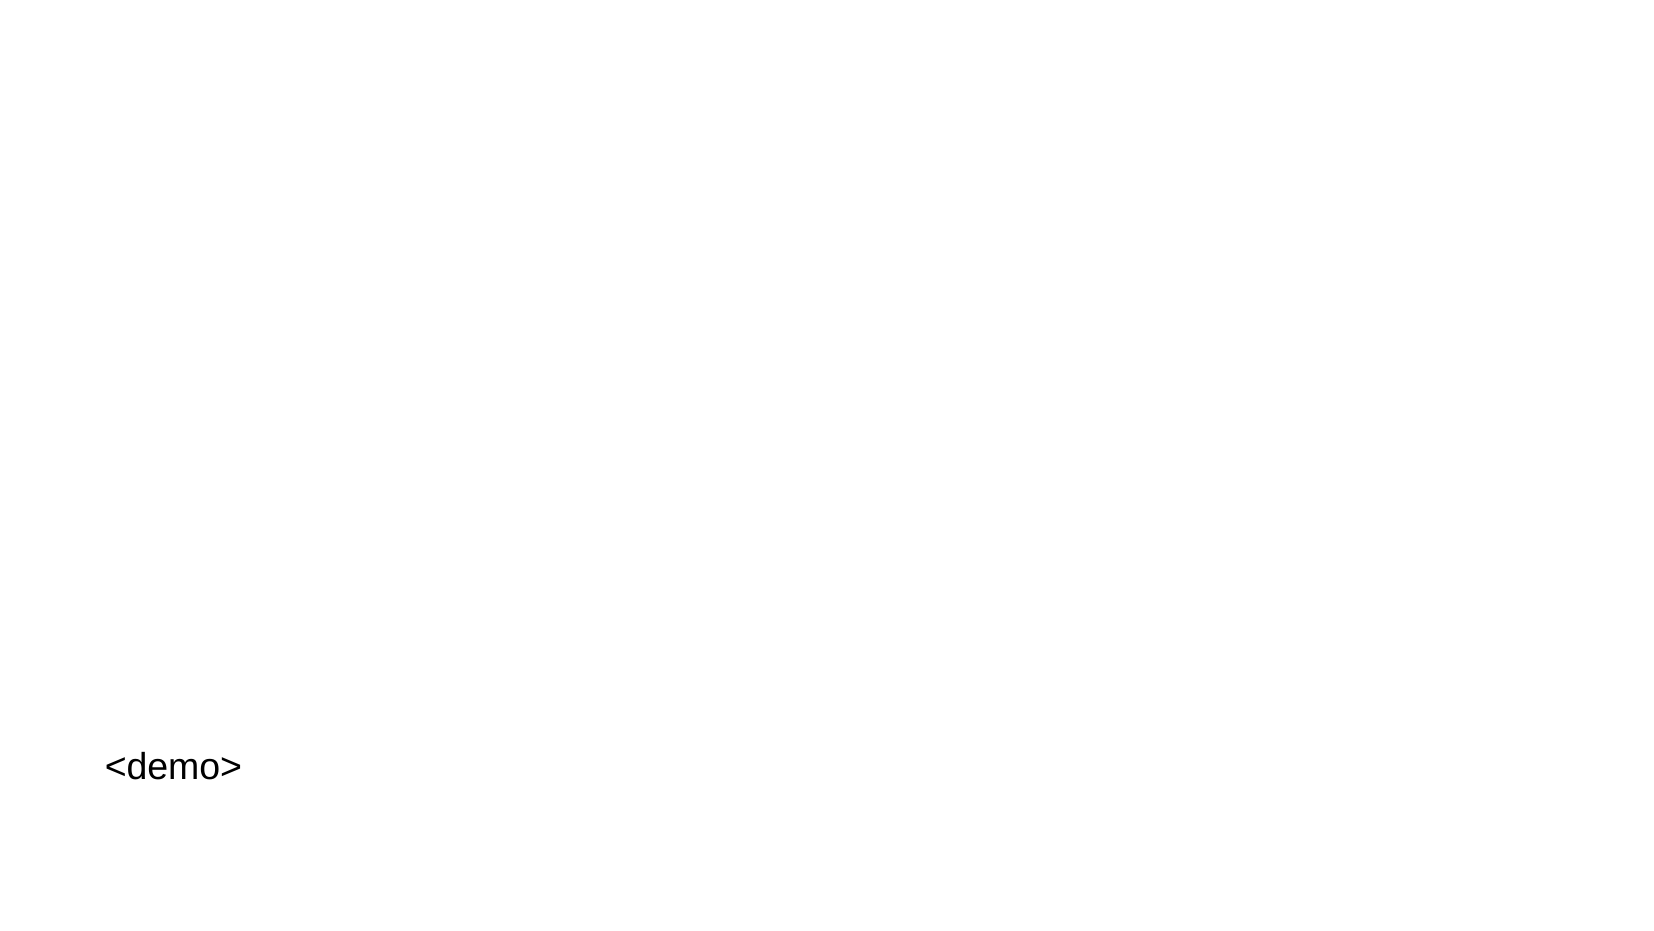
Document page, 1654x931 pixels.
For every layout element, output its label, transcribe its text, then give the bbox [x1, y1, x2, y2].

text_box <demo> [90, 738, 886, 796]
